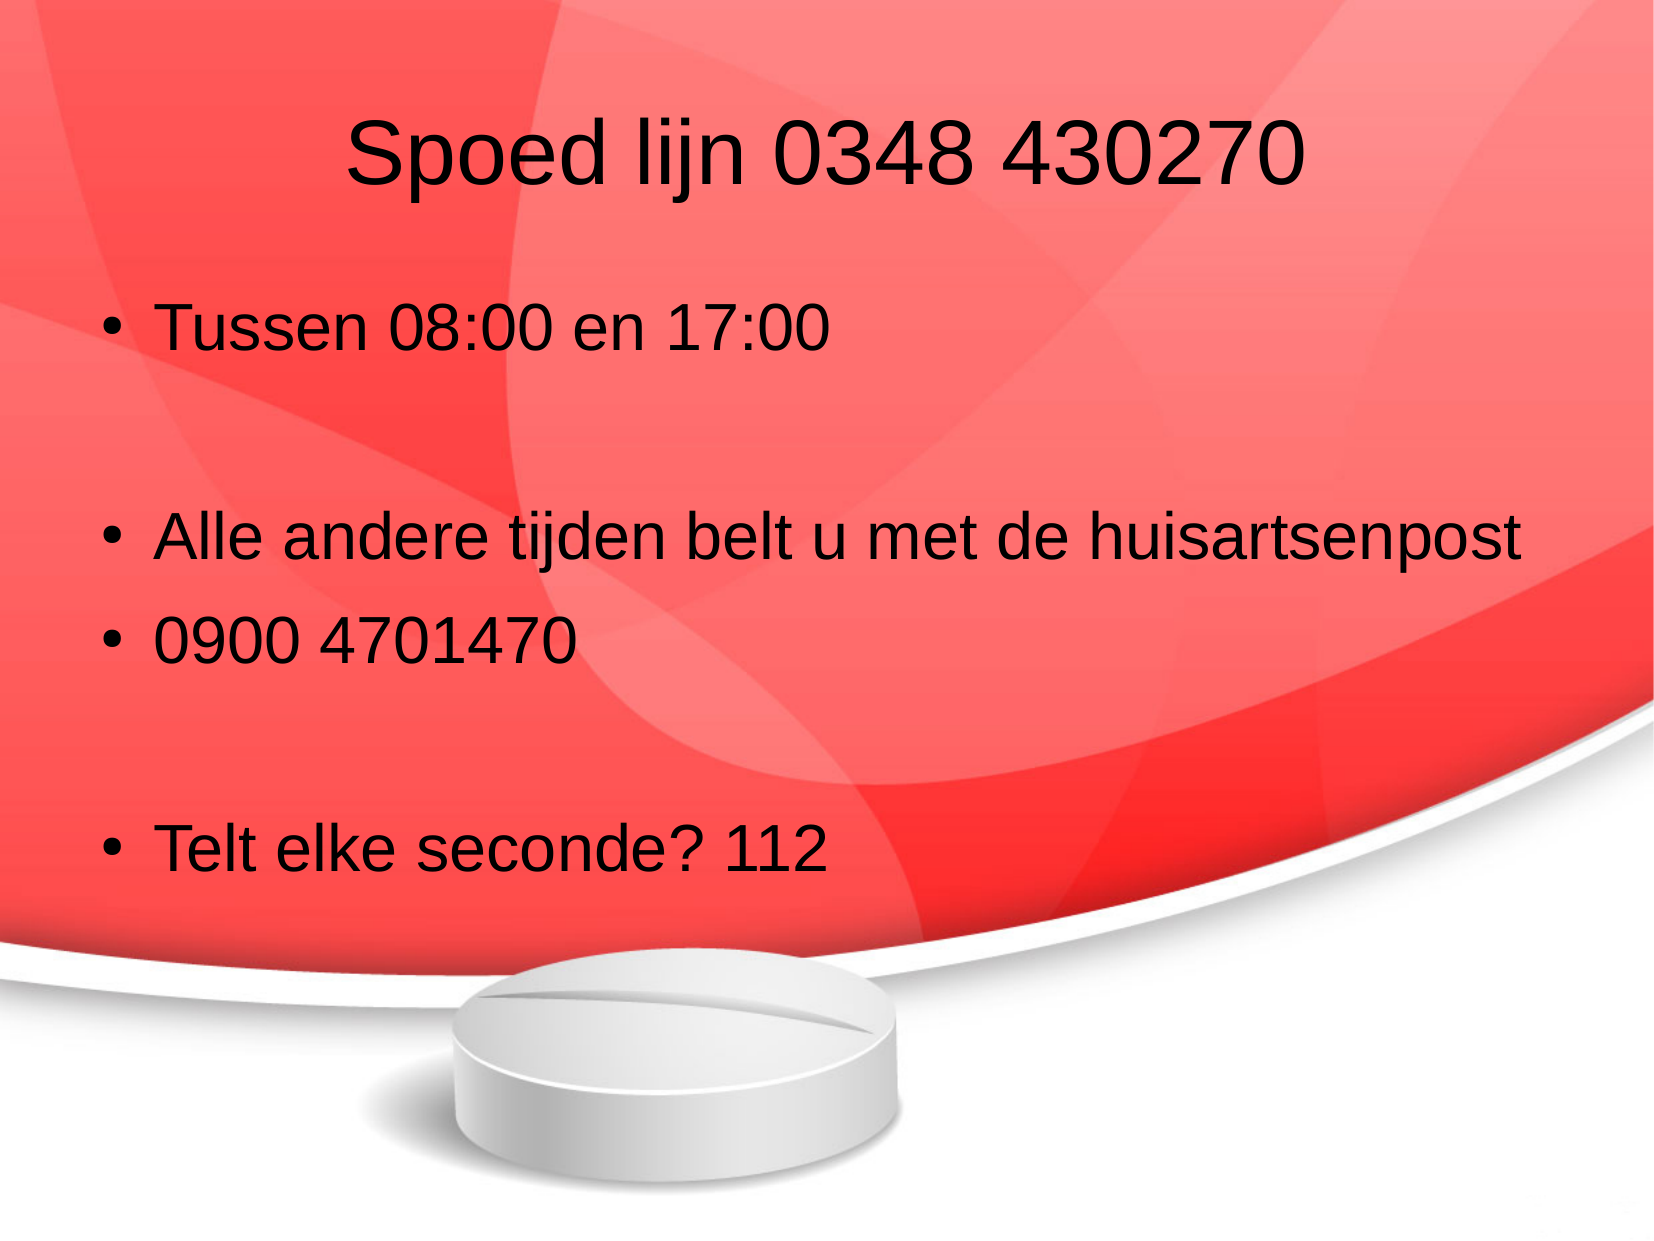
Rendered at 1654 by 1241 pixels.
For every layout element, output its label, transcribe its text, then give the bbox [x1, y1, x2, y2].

picture [0, 0, 1654, 1241]
title Spoed lijn 0348 430270 [82, 49, 1571, 257]
list Tussen 08:00 en 17:00 Alle andere tijden belt u met de huisartsenpost 0900 4701470 Telt elke seconde? 112 [82, 290, 1571, 1010]
